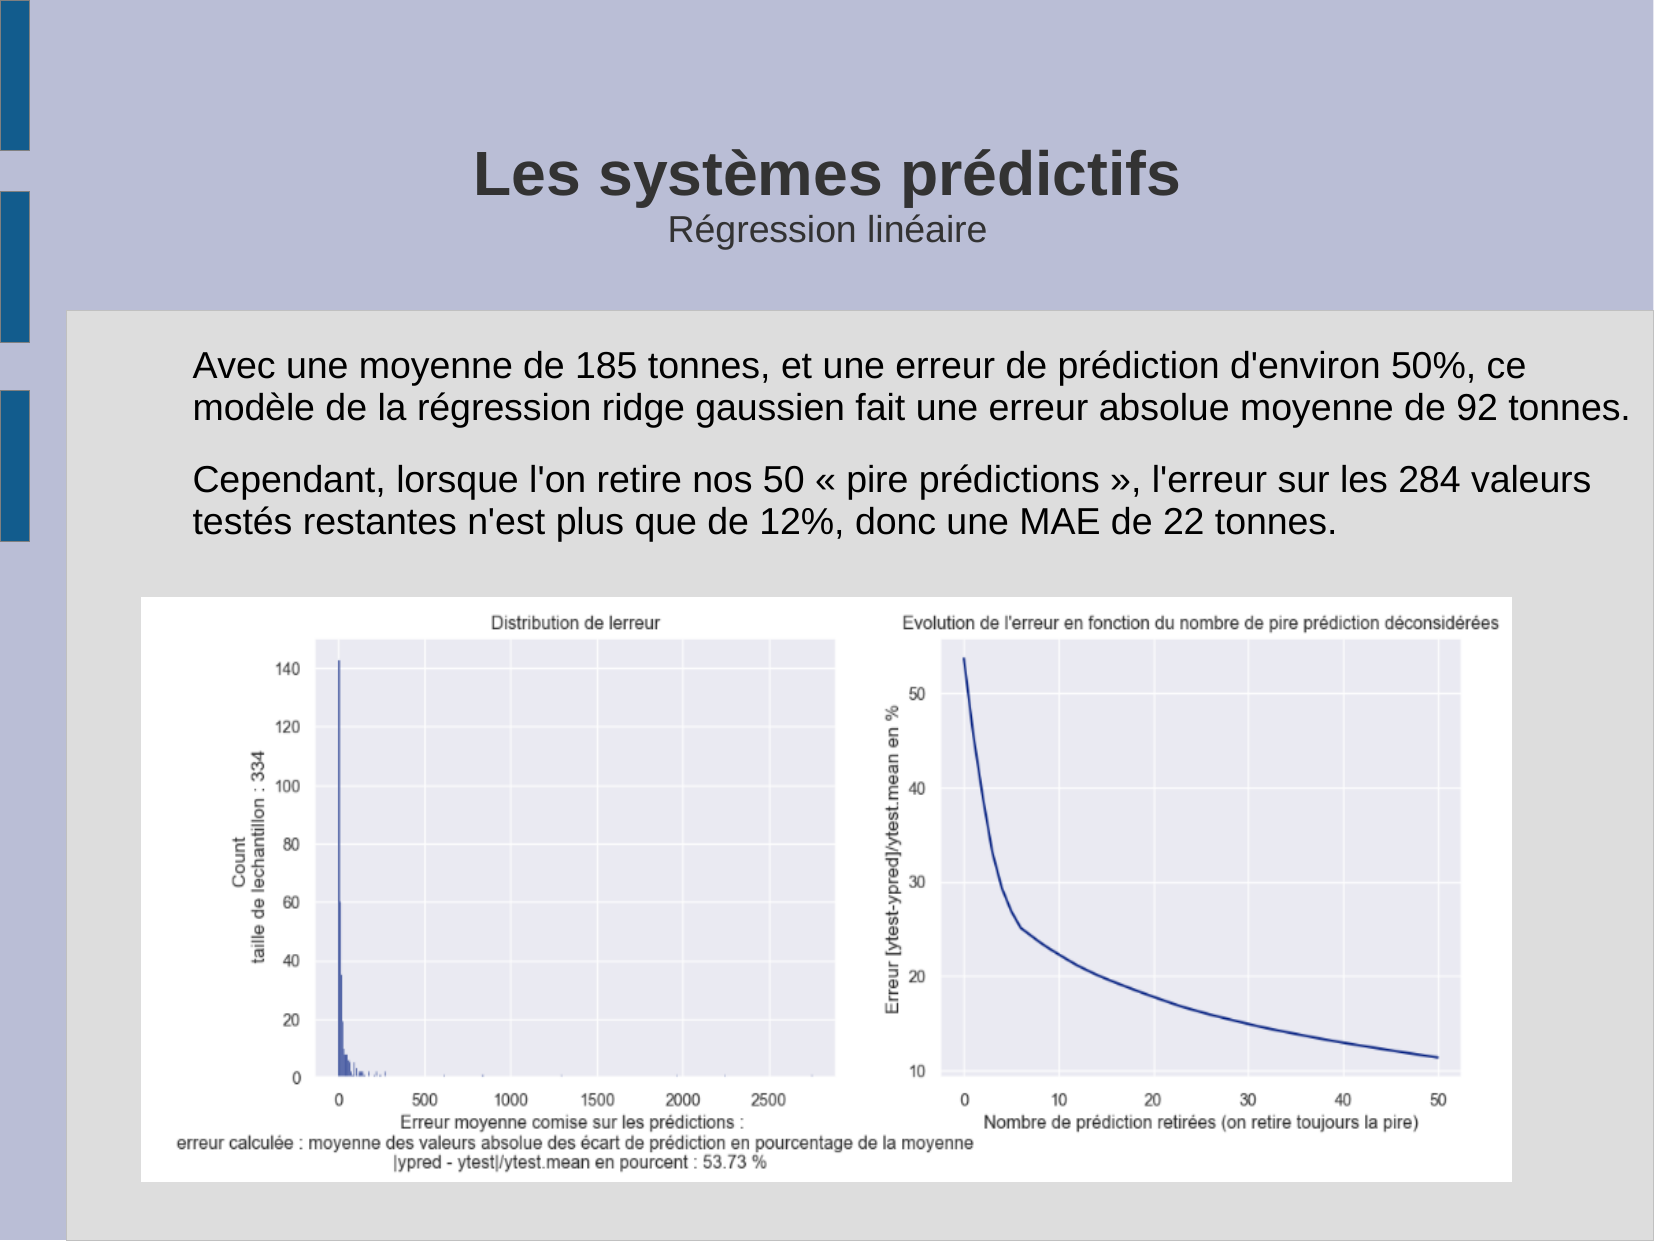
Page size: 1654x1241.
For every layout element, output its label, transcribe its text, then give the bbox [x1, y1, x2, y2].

picture [141, 597, 1512, 1182]
title Les systèmes prédictifs Régression linéaire [121, 91, 1534, 299]
list Avec une moyenne de 185 tonnes, et une erreur de prédiction d'environ 50%, ce modèle de la régression ridge gaussien fait une erreur absolue moyenne de 92 tonnes. Cependant, lorsque l'on retire nos 50 « pire prédictions », l'erreur sur les 284 valeurs testés restantes n'est plus que de 12%, donc une MAE de 22 tonnes. [121, 344, 1642, 718]
